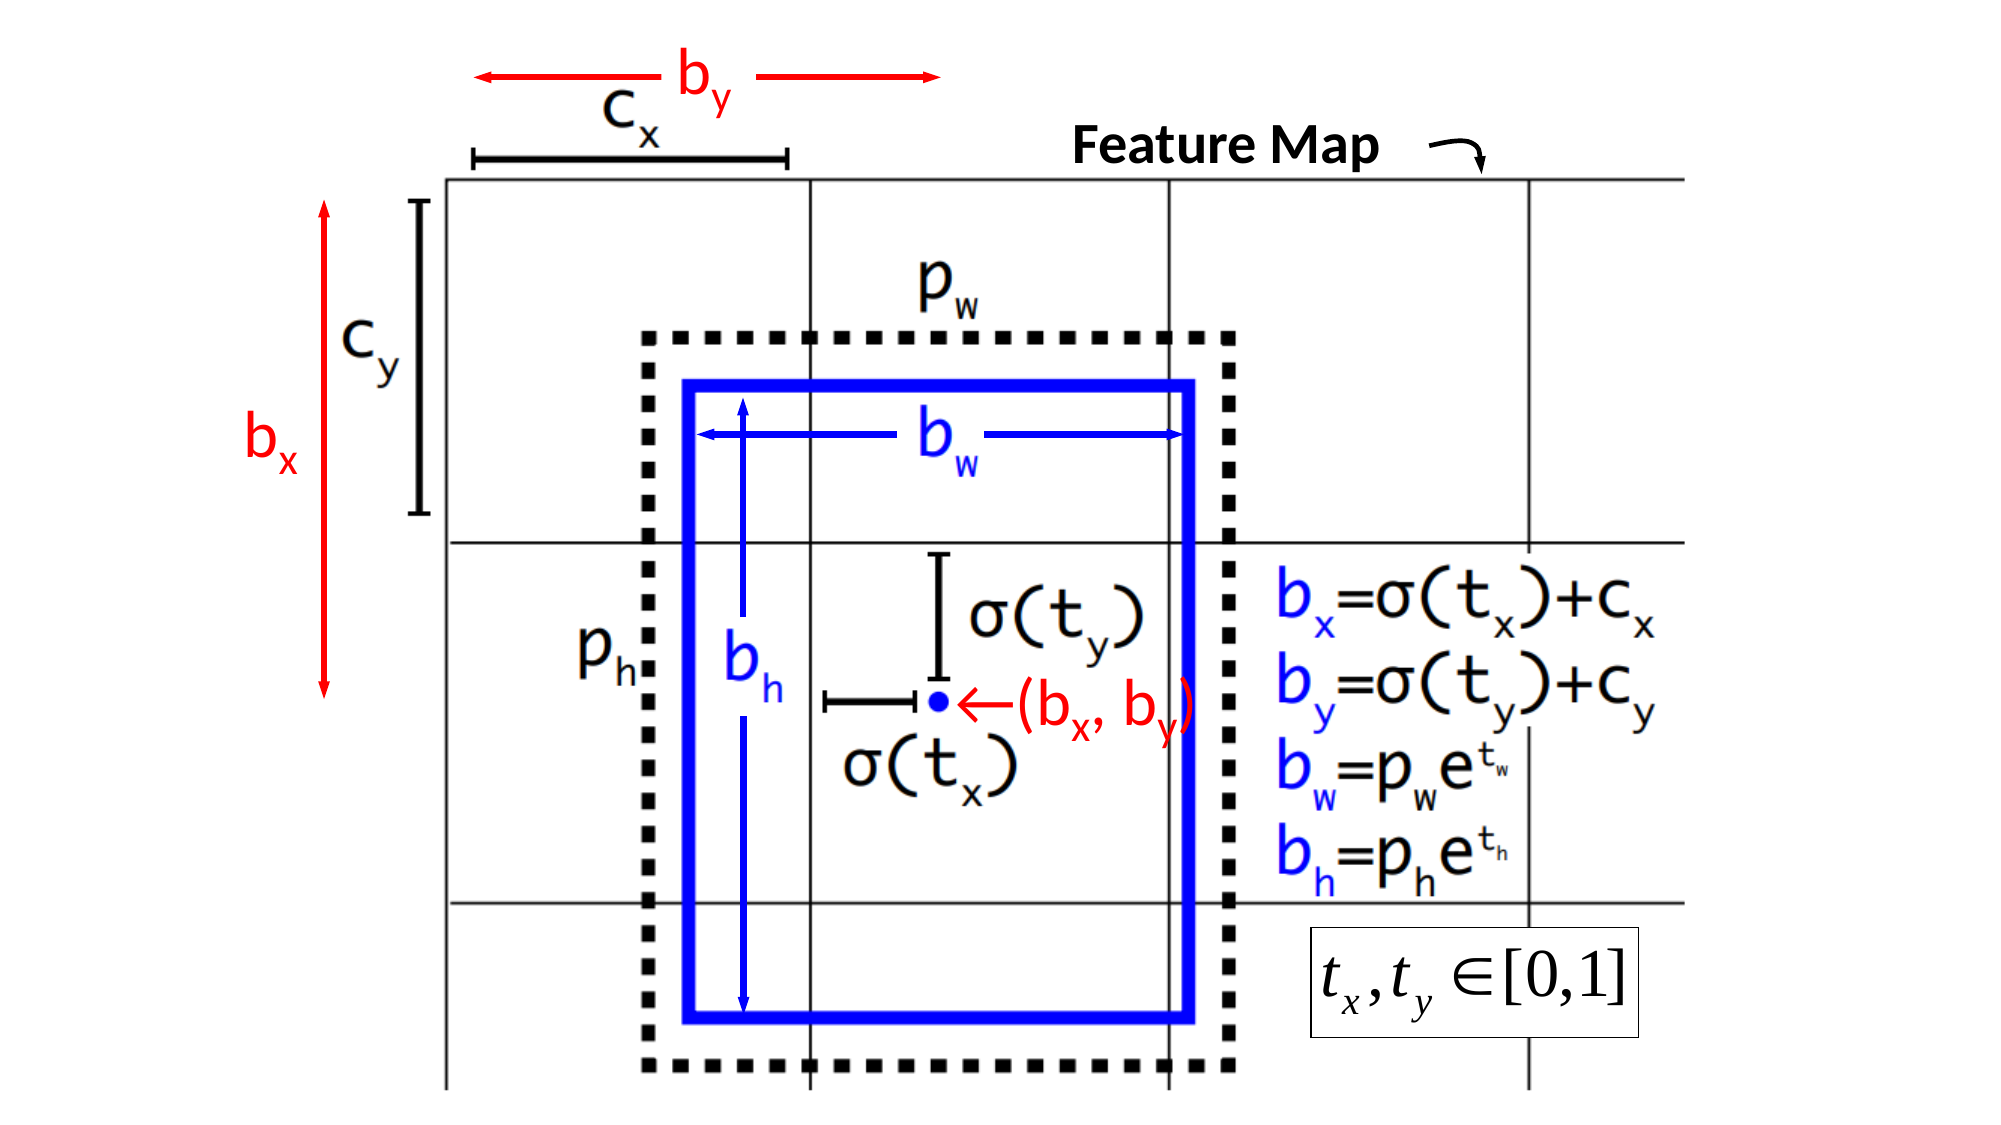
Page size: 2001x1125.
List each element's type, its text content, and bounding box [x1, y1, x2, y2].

chart [1311, 928, 1638, 1037]
text_box ←(bx, by) [940, 651, 1244, 759]
text_box Feature Map [1057, 97, 1442, 184]
text_box by [661, 20, 756, 128]
text_box bx [228, 383, 323, 491]
picture [264, 0, 1736, 1125]
